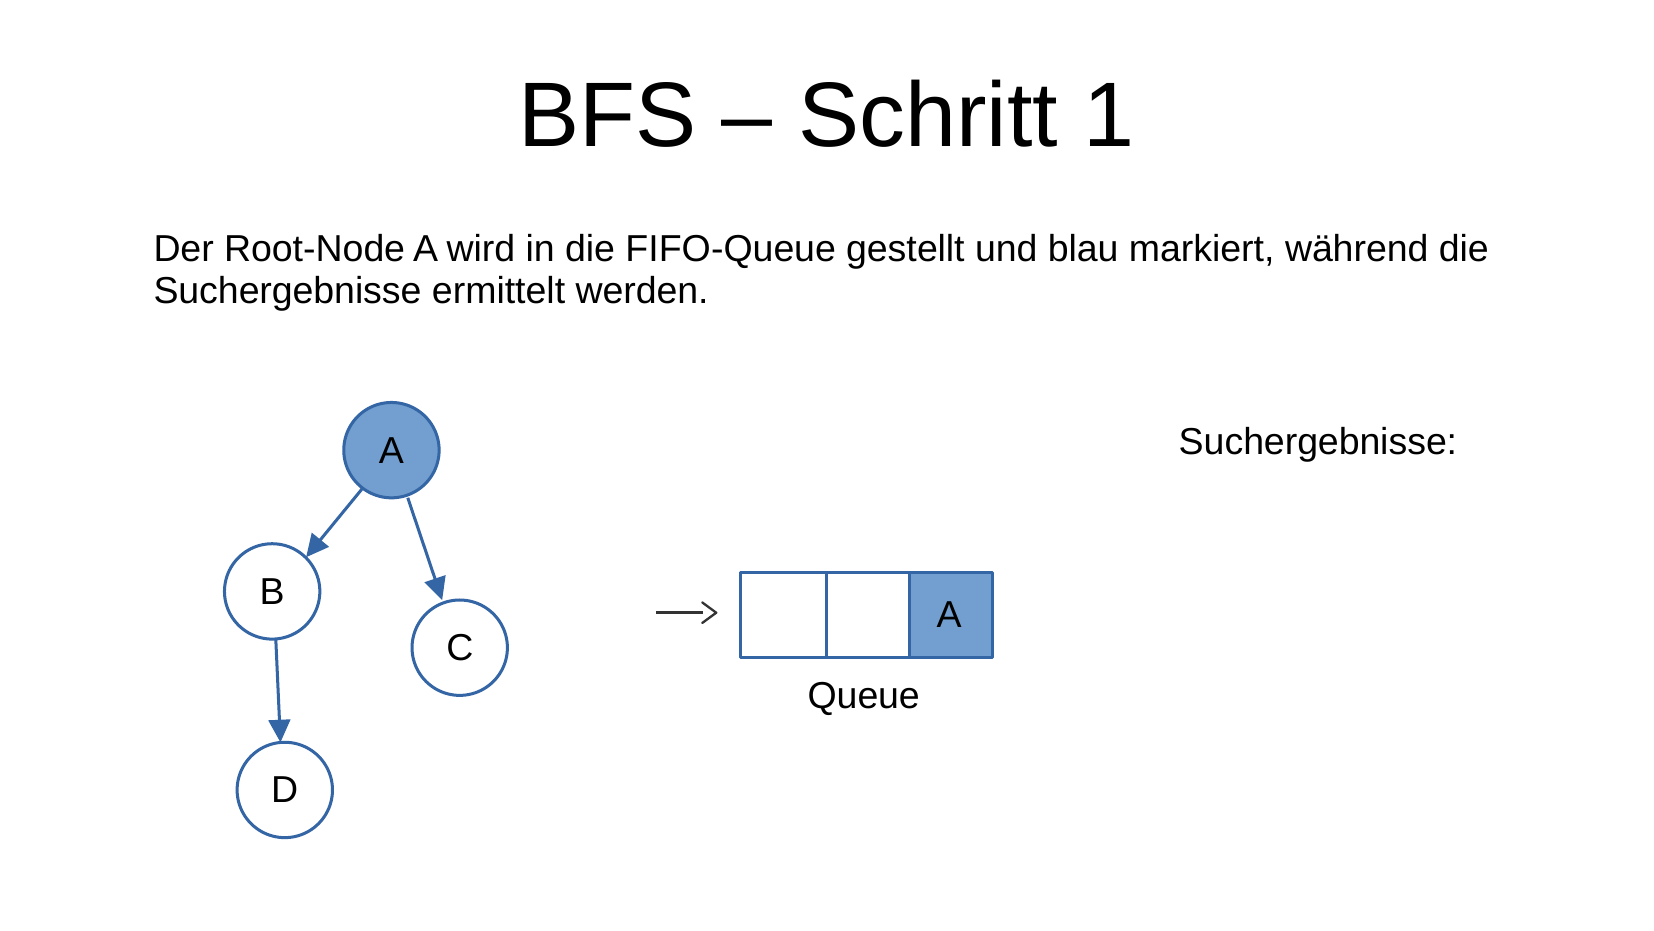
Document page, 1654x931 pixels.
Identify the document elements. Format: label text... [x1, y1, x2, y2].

text_box Suchergebnisse: [1164, 413, 1536, 476]
title BFS – Schritt 1 [82, 37, 1571, 193]
text_box [740, 572, 910, 658]
text_box A [343, 402, 440, 498]
text_box A [910, 572, 993, 658]
text_box B [224, 543, 320, 640]
list Der Root-Node A wird in die FIFO-Queue gestellt und blau markiert, während die Suchergebnisse ermittelt werden. [82, 227, 1571, 365]
text_box D [237, 742, 333, 838]
text_box Queue [792, 667, 938, 730]
text_box C [412, 600, 508, 696]
